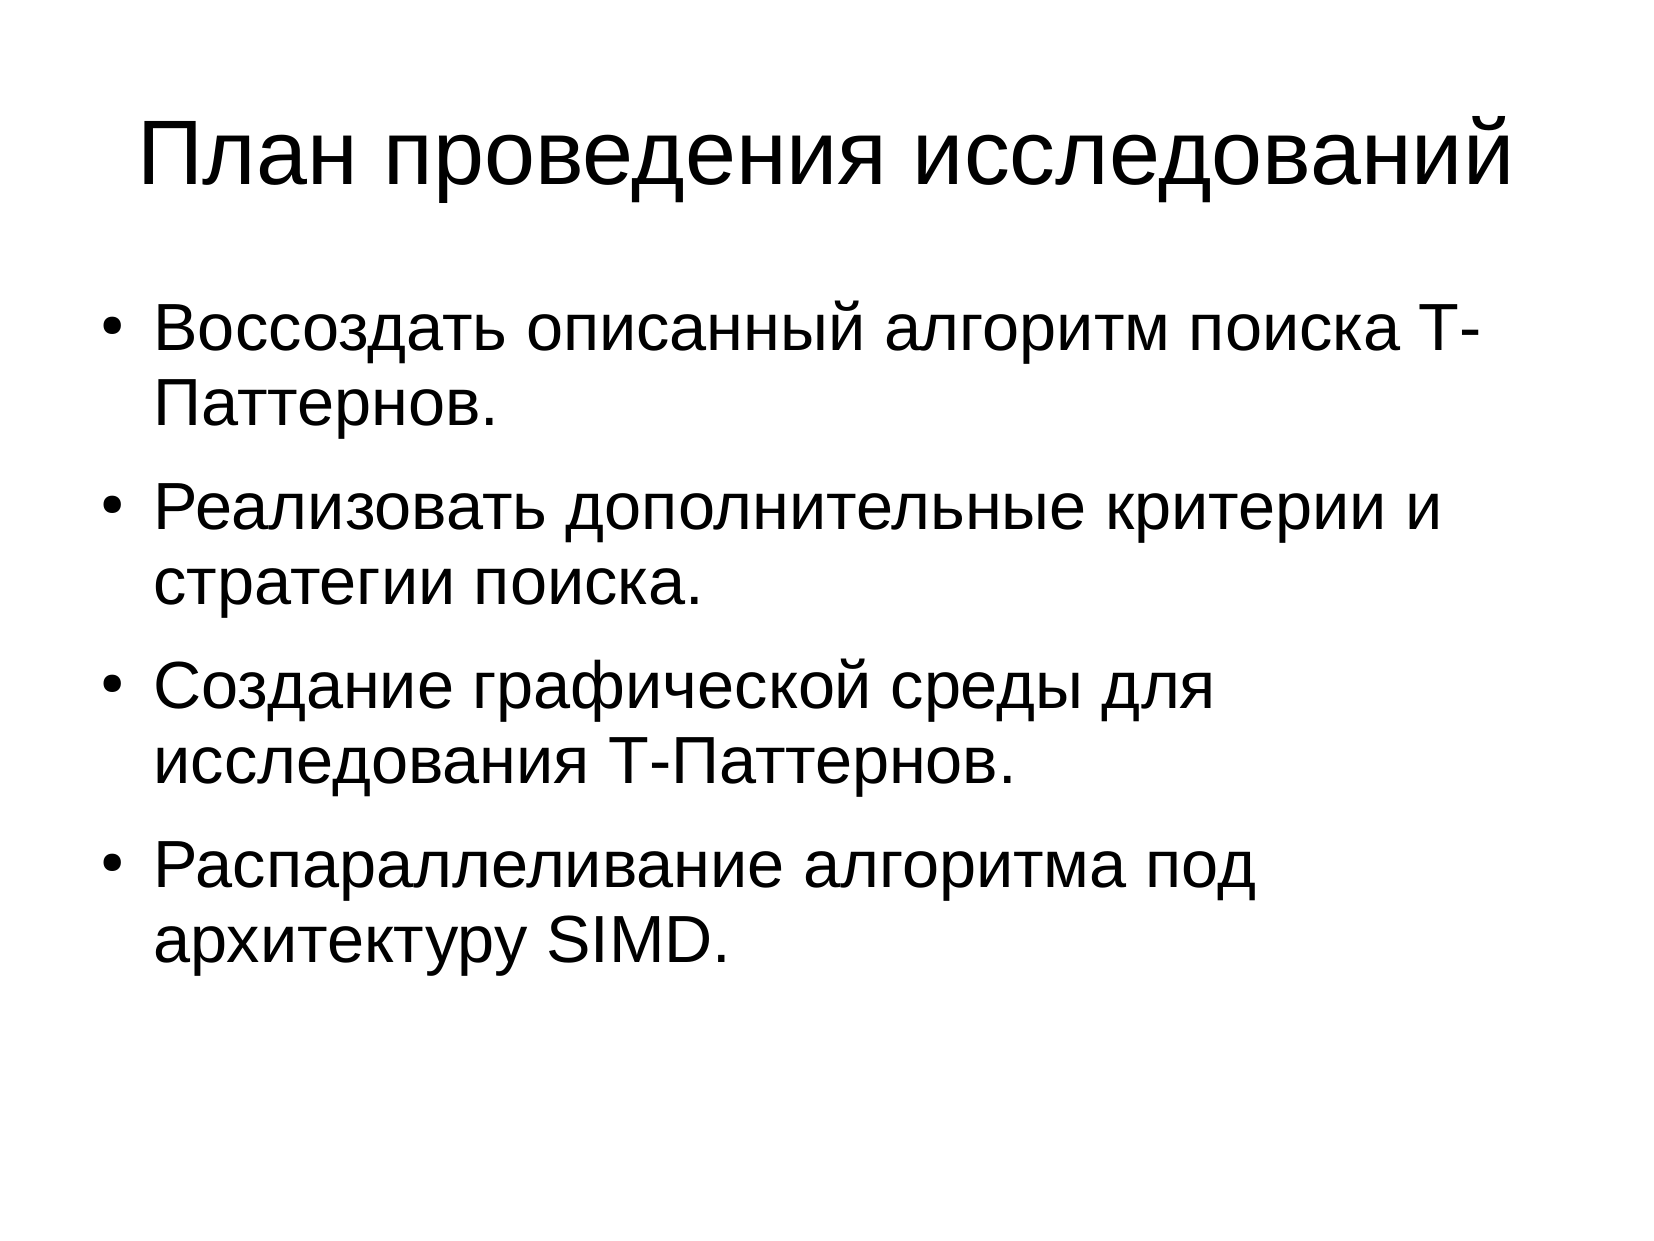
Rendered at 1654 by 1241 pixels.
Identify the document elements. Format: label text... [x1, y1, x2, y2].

list Воссоздать описанный алгоритм поиска Т-Паттернов. Реализовать дополнительные критерии и стратегии поиска. Создание графической среды для исследования Т-Паттернов. Распараллеливание алгоритма под архитектуру SIMD. [82, 290, 1571, 1109]
title План проведения исследований [82, 56, 1571, 250]
